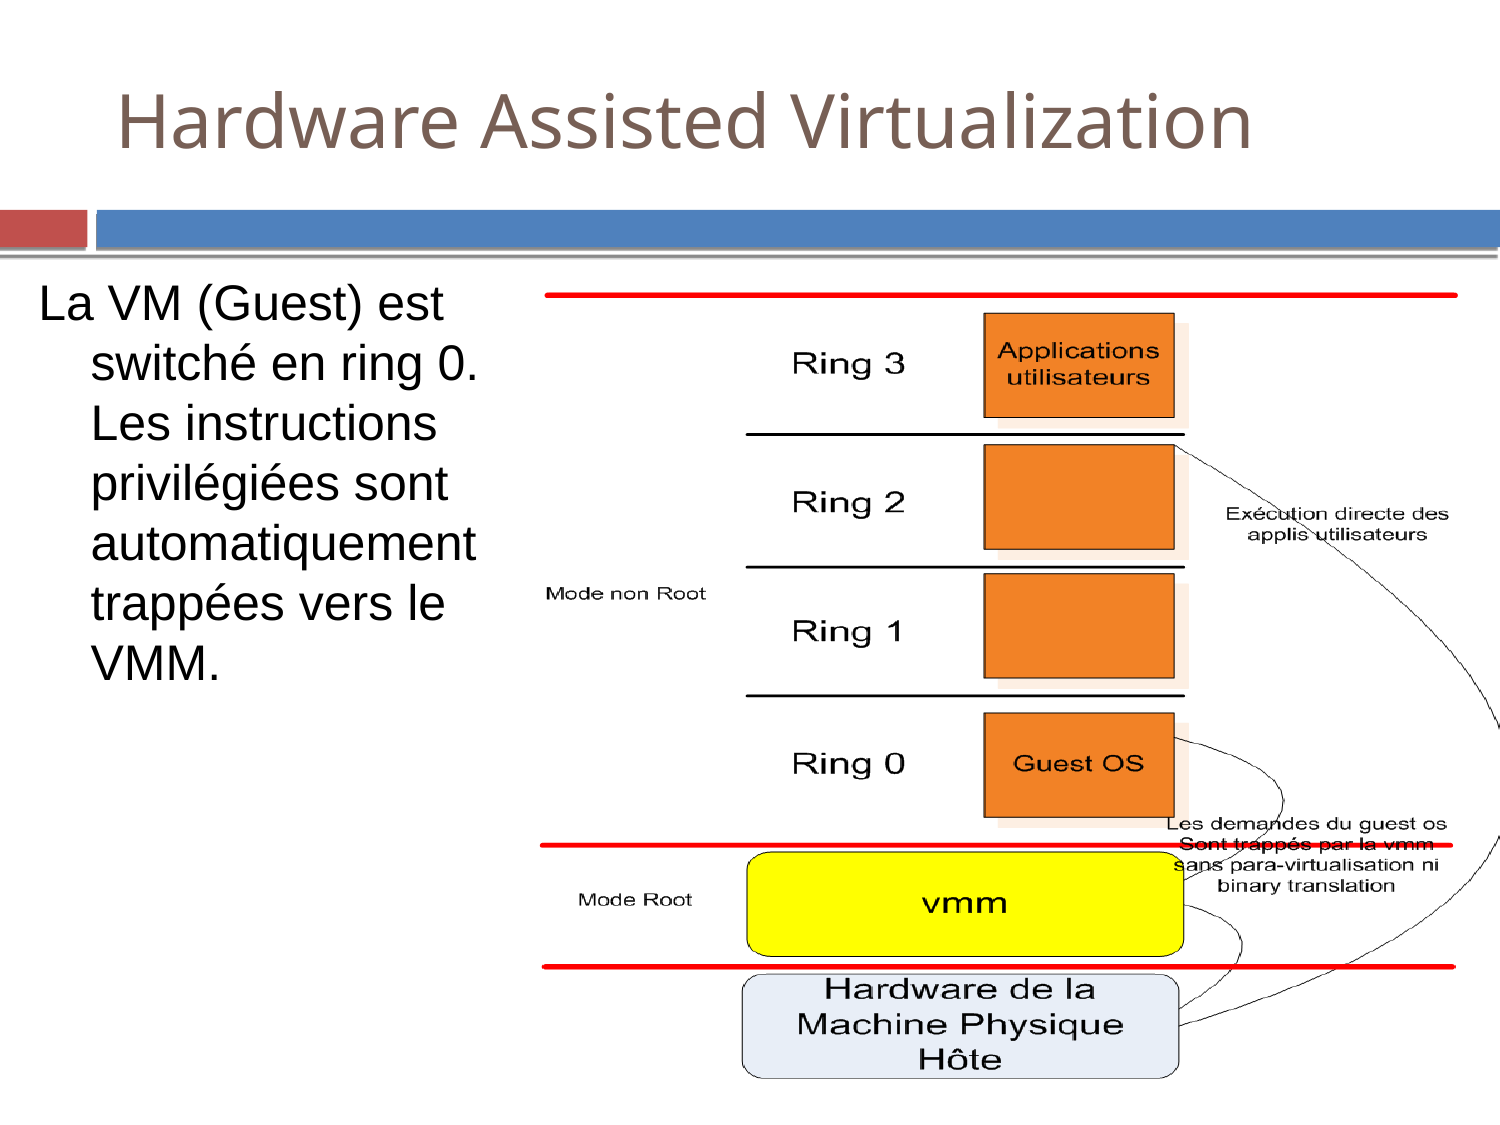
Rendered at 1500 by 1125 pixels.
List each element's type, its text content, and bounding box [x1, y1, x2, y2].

text_box Hardware Assisted Virtualization [100, 37, 1438, 200]
text_box La VM (Guest) est switché en ring 0. Les instructions privilégiées sont automatiquement trappées vers le VMM. [23, 262, 563, 1000]
picture [539, 292, 1500, 1079]
